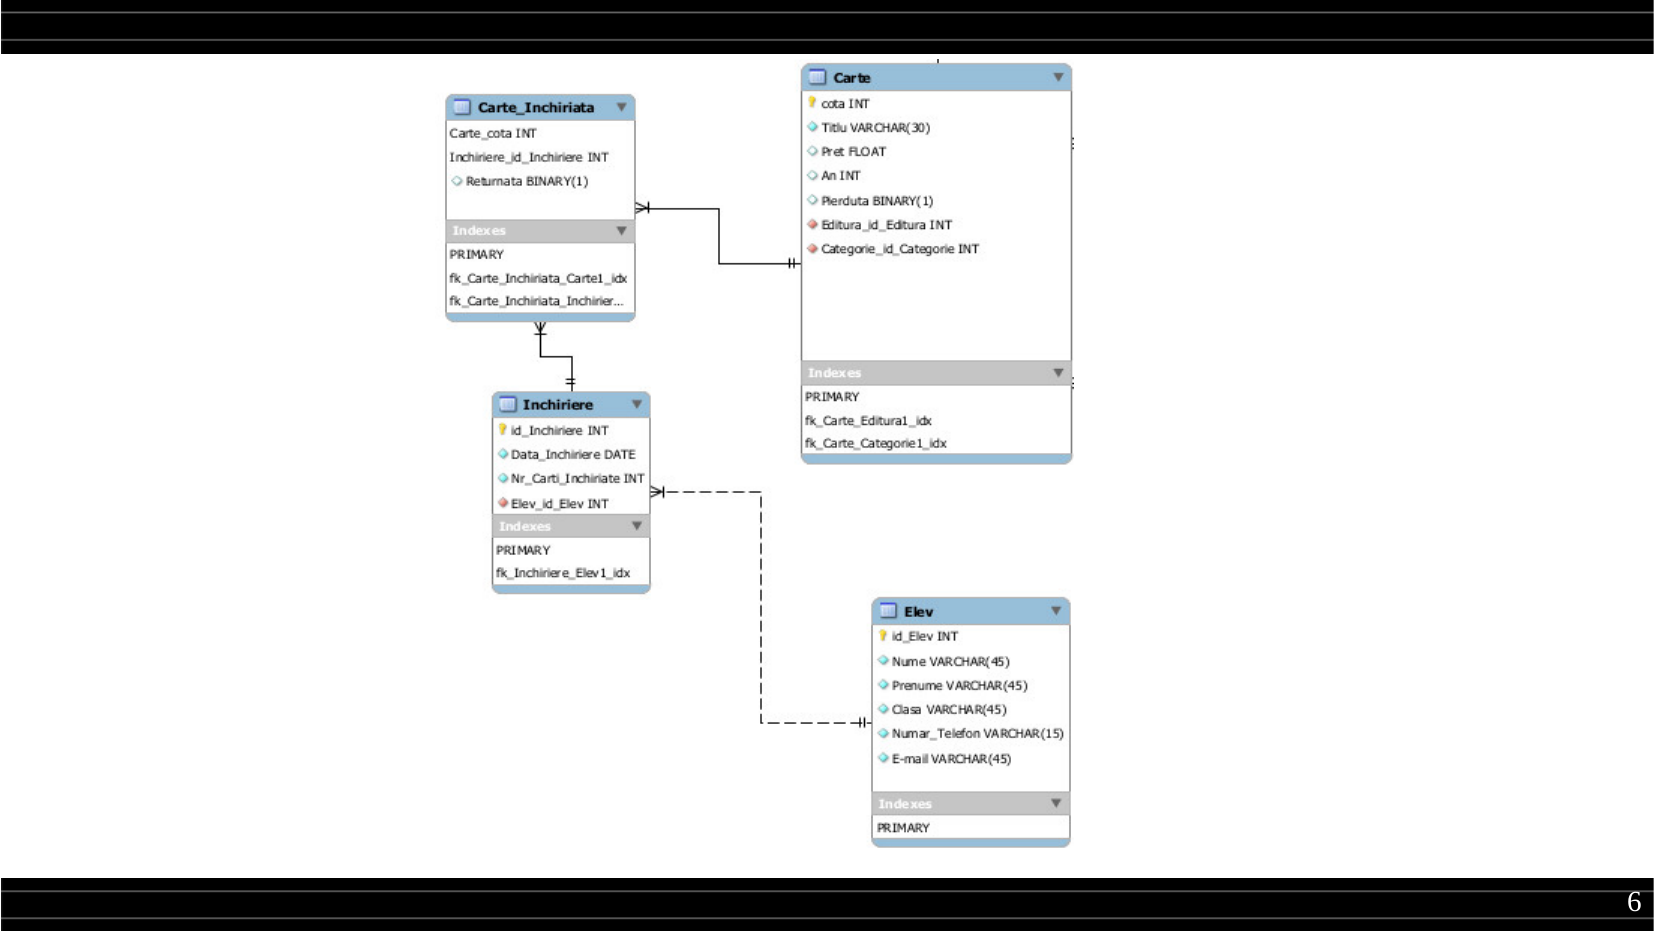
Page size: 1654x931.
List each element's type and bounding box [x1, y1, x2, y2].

picture [1, 0, 1654, 54]
picture [1, 878, 1654, 931]
picture [435, 59, 1074, 856]
